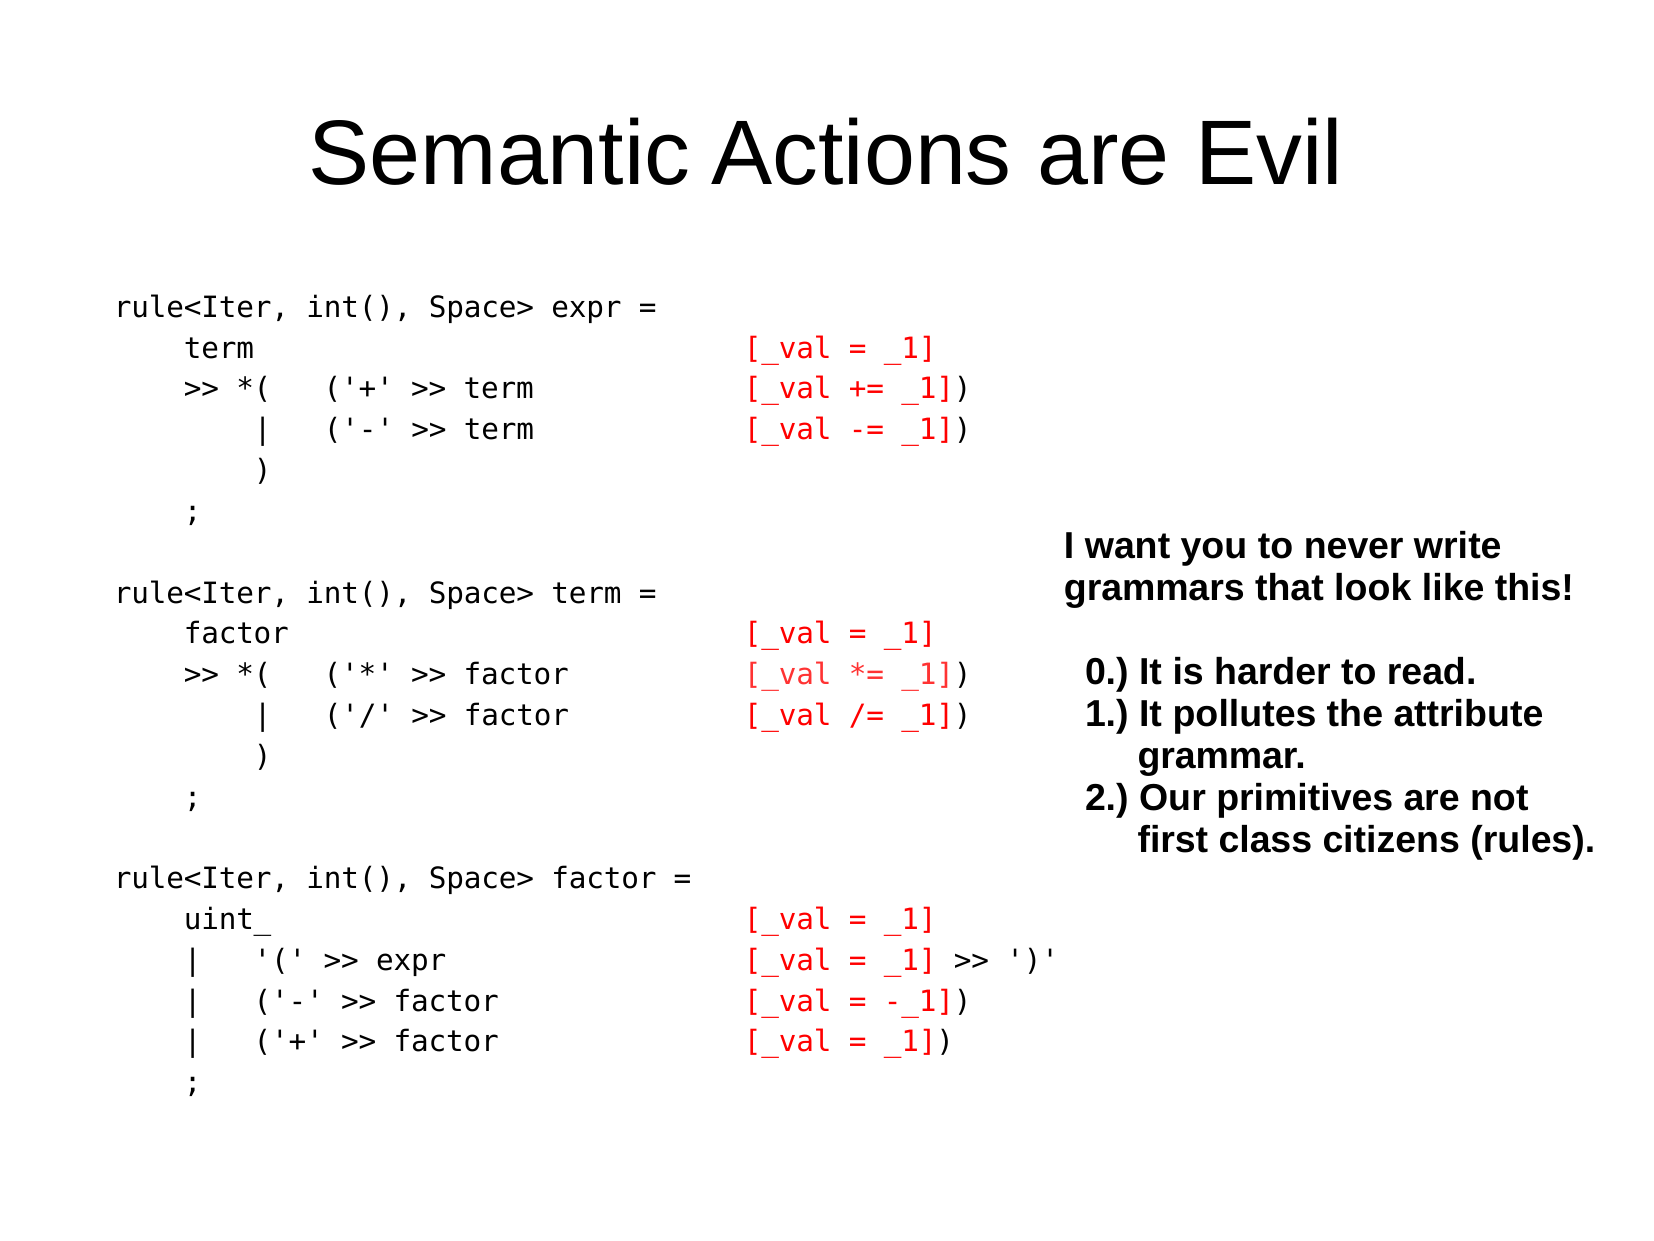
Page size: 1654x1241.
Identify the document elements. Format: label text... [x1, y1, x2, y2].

text_box I want you to never write grammars that look like this! 0.) It is harder to read. 1.) It pollutes the attribute grammar. 2.) Our primitives are not first class citizens (rules). [1049, 517, 1613, 901]
list rule<Iter, int(), Space> expr = term [_val = _1] >> *( ('+' >> term [_val += _1]) | ('-' >> term [_val -= _1]) ) ; rule<Iter, int(), Space> term = factor [_val = _1] >> *( ('*' >> factor [_val *= _1]) | ('/' >> factor [_val /= _1]) ) ; rule<Iter, int(), Space> factor = uint_ [_val = _1] | '(' >> expr [_val = _1] >> ')' | ('-' >> factor [_val = -_1]) | ('+' >> factor [_val = _1]) ; [82, 290, 1571, 1109]
title Semantic Actions are Evil [82, 49, 1571, 257]
